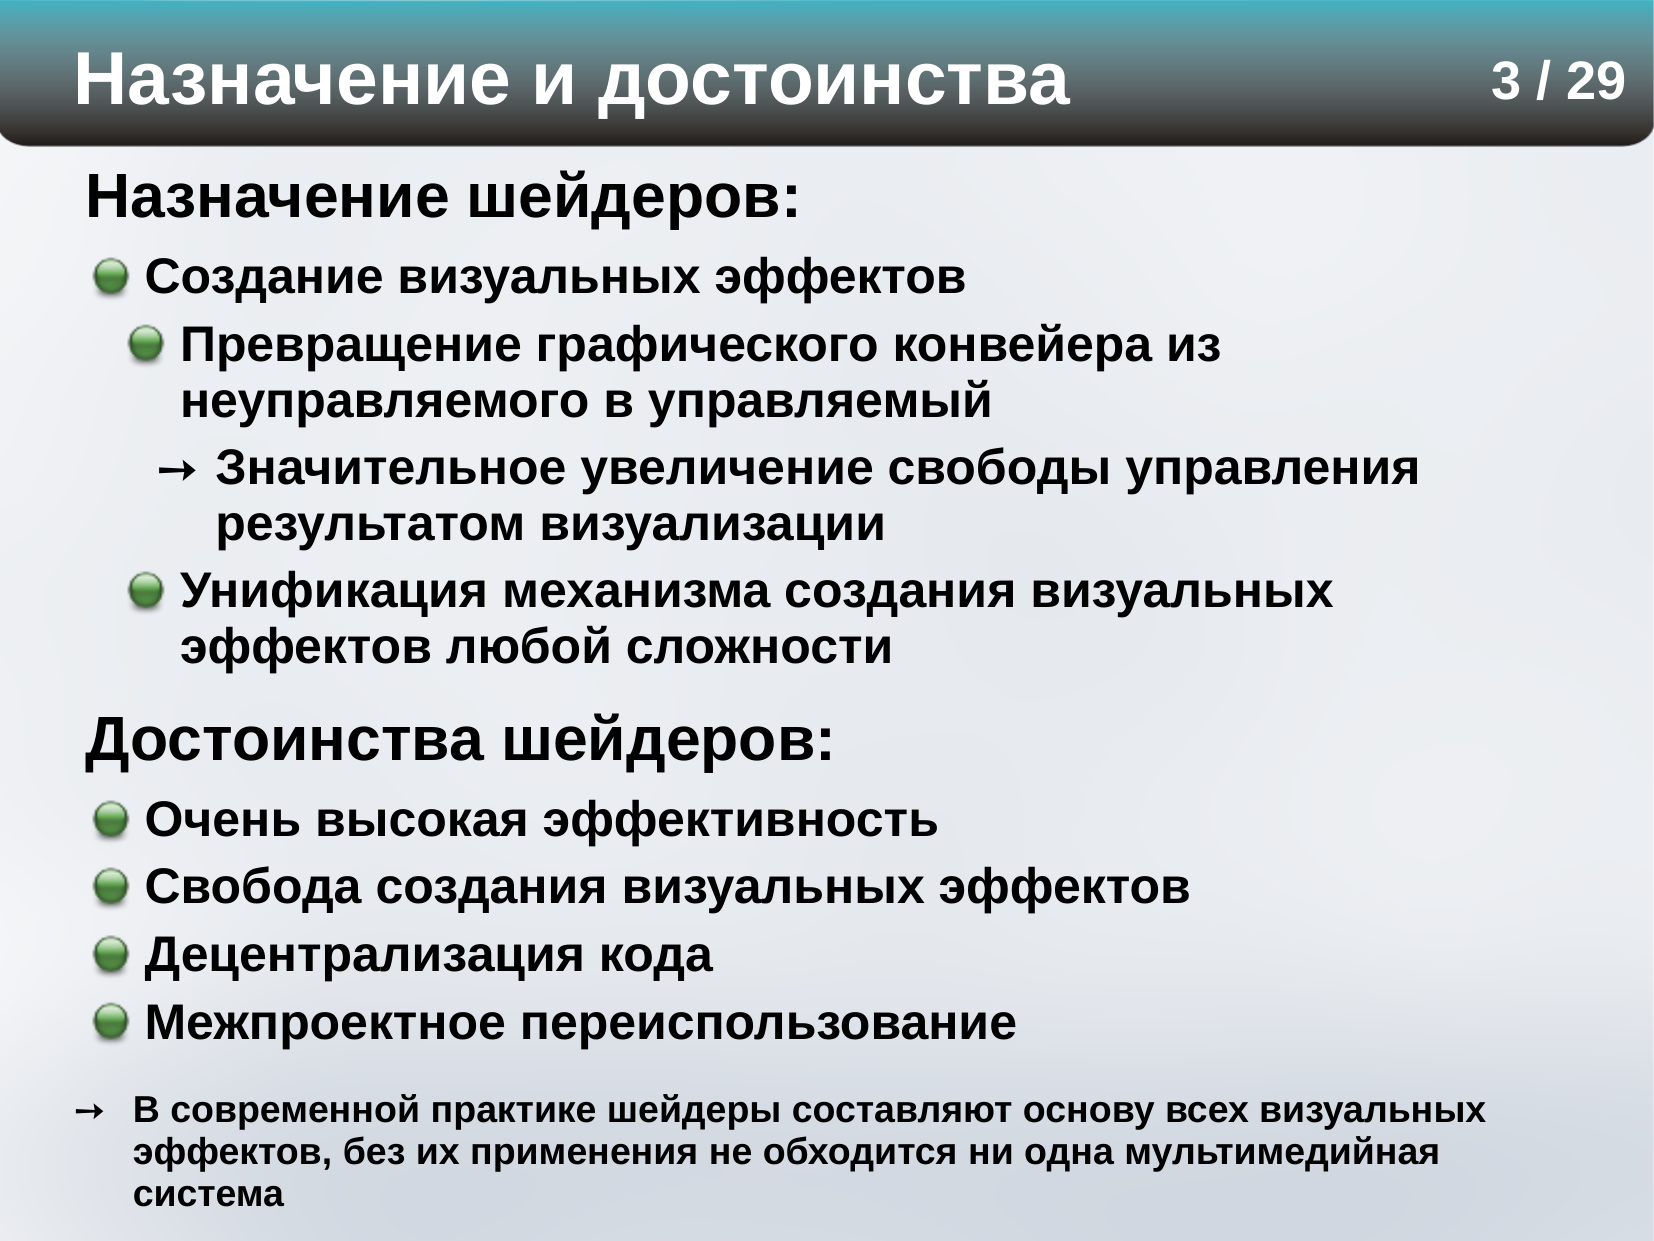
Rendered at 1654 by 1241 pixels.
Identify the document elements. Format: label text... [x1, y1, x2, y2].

text_box В современной практике шейдеры составляют основу всех визуальных эффектов, без их применения не обходится ни одна мультимедийная система [59, 1080, 1565, 1222]
text_box <номер> / 29 [1476, 42, 1654, 179]
text_box Назначение шейдеров: Создание визуальных эффектов Превращение графического конвейера из неуправляемого в управляемый Значительное увеличение свободы управления результатом визуализации Унификация механизма создания визуальных эффектов любой сложности Достоинства шейдеров: Очень высокая эффективность Свобода создания визуальных эффектов Децентрализация кода Межпроектное переиспользование [70, 153, 1506, 1058]
picture [0, 0, 1654, 1241]
text_box Назначение и достоинства [59, 29, 1359, 129]
